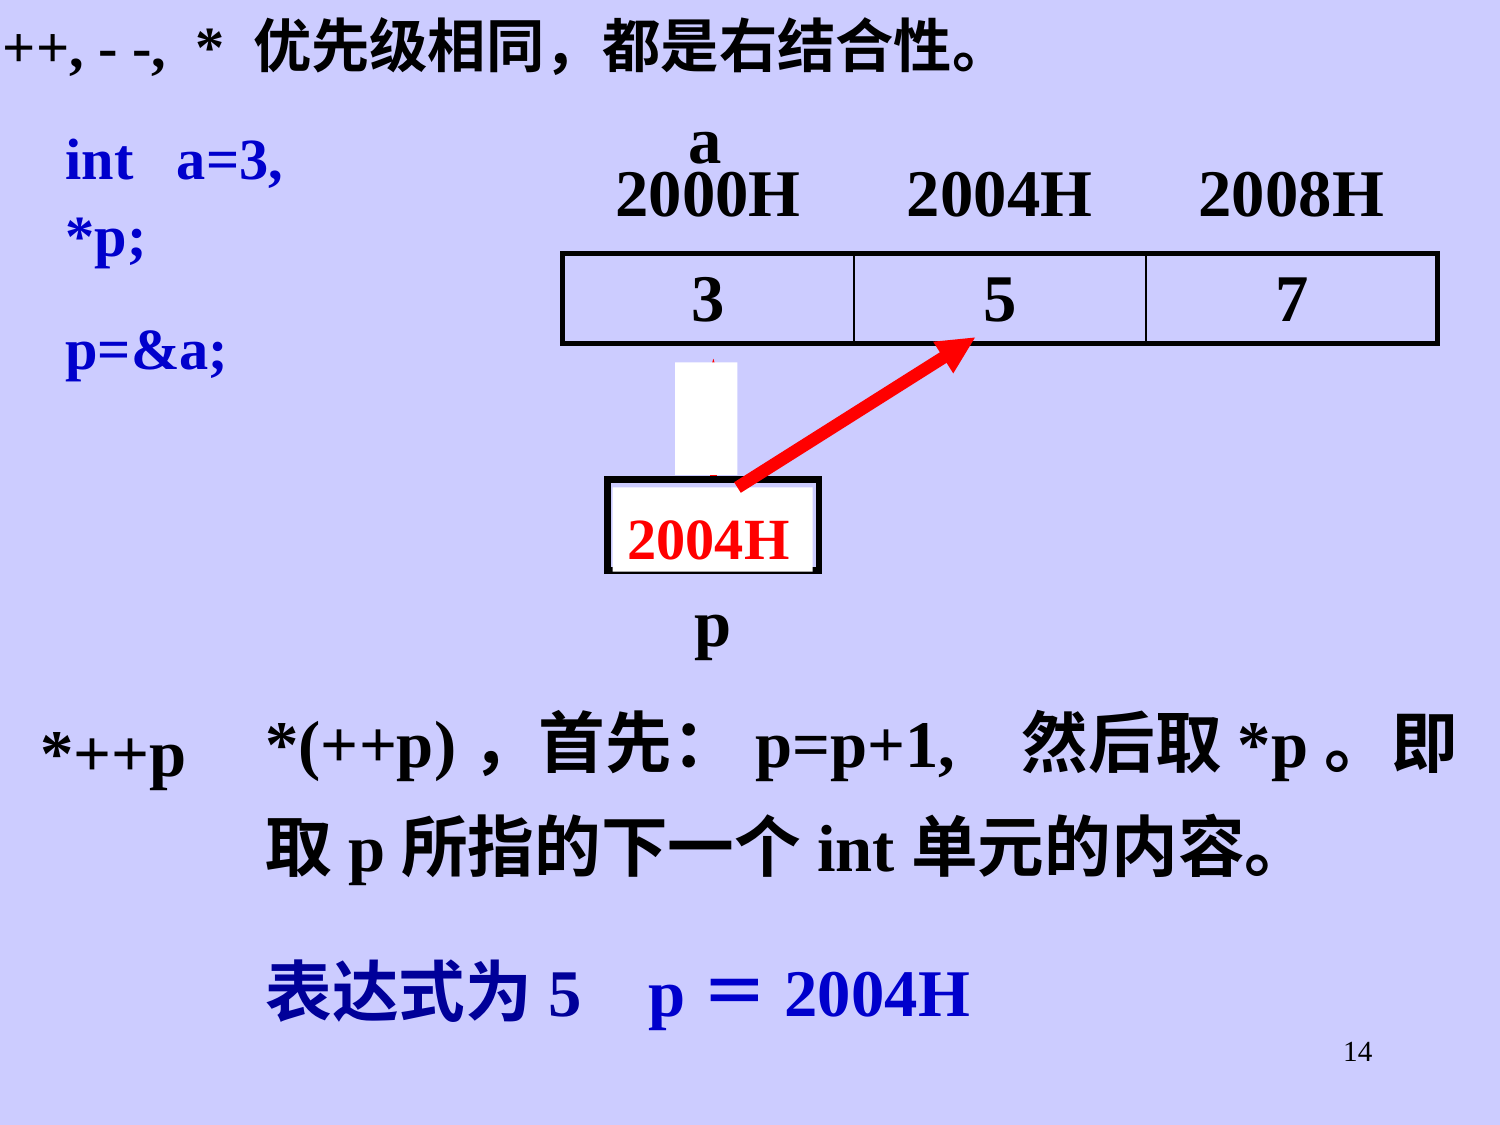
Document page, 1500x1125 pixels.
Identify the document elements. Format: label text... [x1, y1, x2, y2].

text_box a [637, 87, 774, 180]
text_box *++p [37, 699, 213, 880]
text_box 2000H [660, 180, 669, 213]
text_box *(++p)，首先：p=p+1, 然后取*p。即取p所指的下一个int单元的内容。 表达式为5 p＝2004H [262, 674, 1500, 1033]
text_box 2000H [694, 180, 703, 213]
text_box int a=3, *p; p=&a; [62, 112, 388, 384]
text_box 5 [855, 256, 1145, 341]
text_box 2004H [612, 487, 813, 572]
text_box p [607, 569, 819, 662]
text_box 2000H [727, 180, 736, 213]
text_box 2008H [1146, 147, 1438, 254]
text_box ++, - -, * 优先级相同，都是右结合性。 [0, 0, 1500, 81]
text_box &a [607, 479, 737, 569]
text_box <编号> [1074, 1033, 1388, 1101]
text_box &a [752, 479, 819, 569]
text_box 2004H [855, 147, 1146, 254]
text_box [675, 362, 738, 475]
text_box 3 [565, 256, 853, 341]
text_box 2000H [562, 147, 855, 254]
text_box 7 [1147, 256, 1435, 341]
